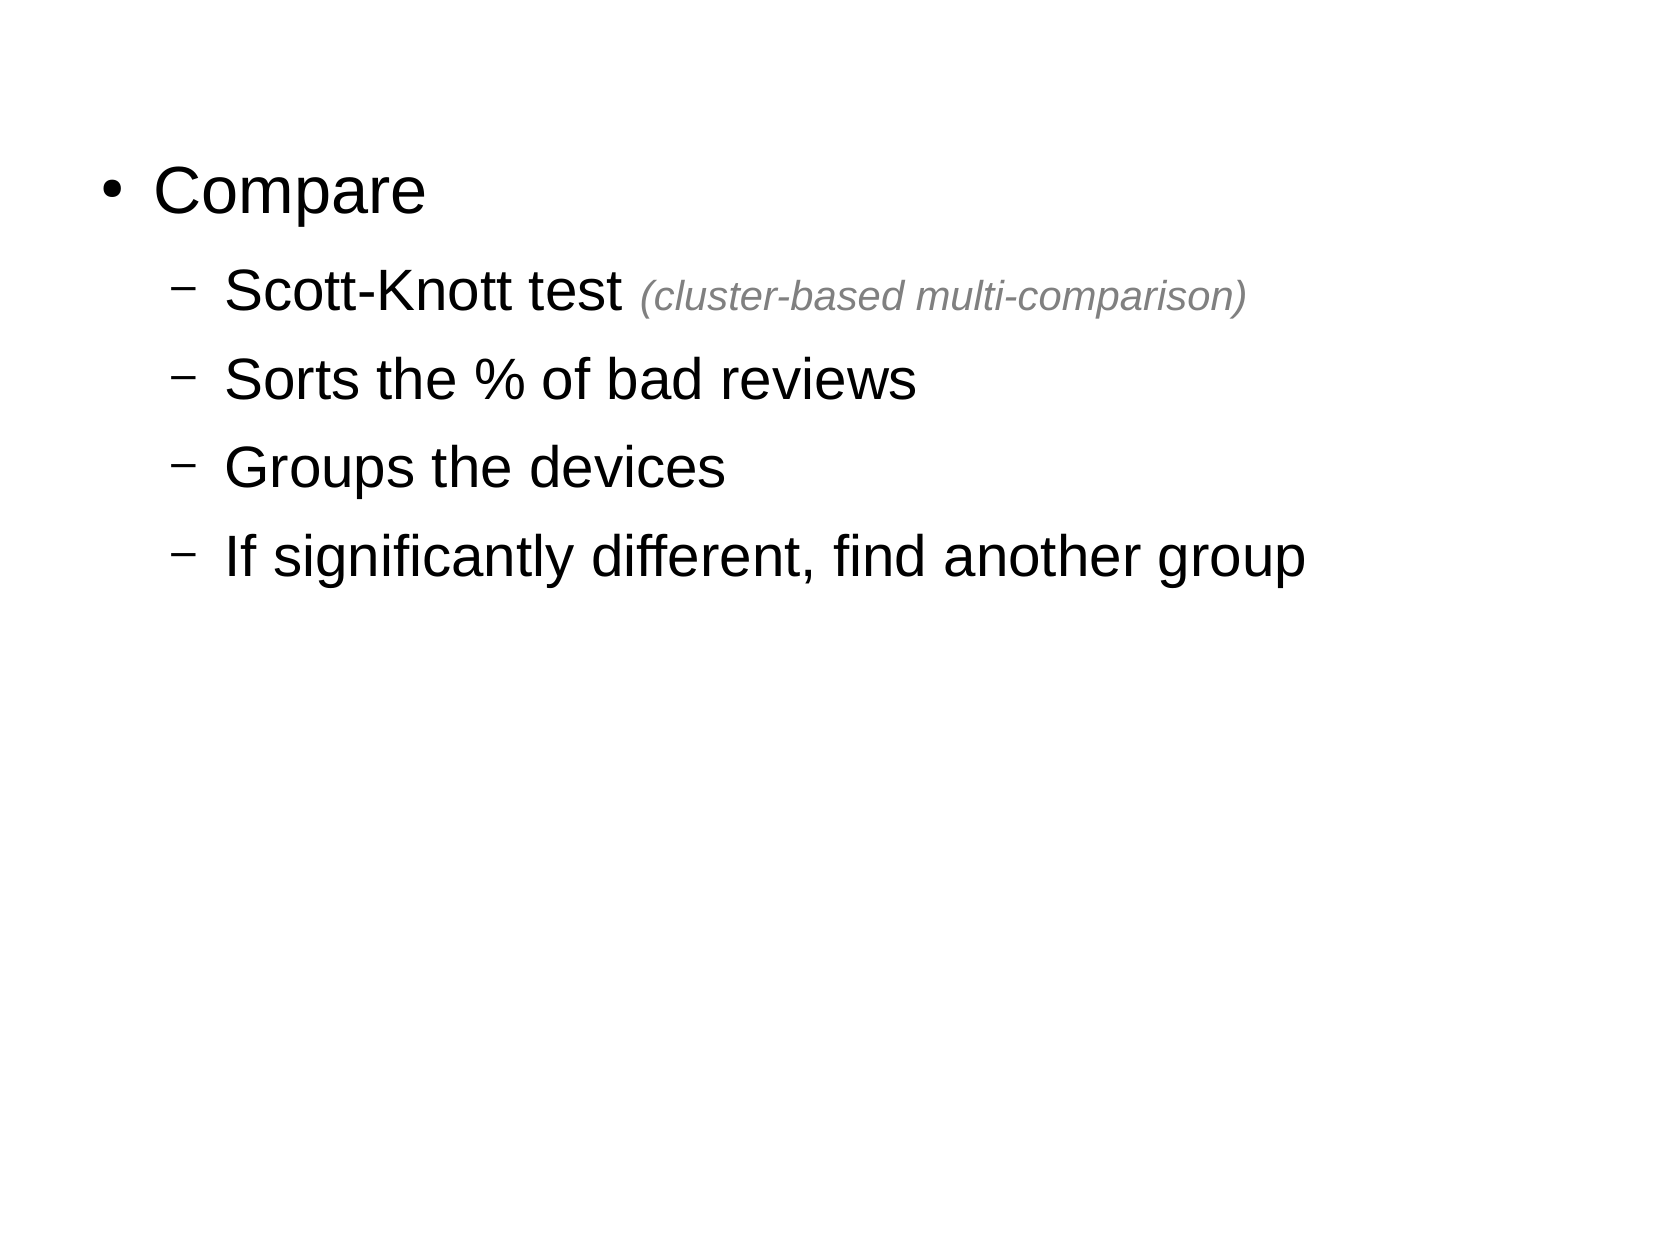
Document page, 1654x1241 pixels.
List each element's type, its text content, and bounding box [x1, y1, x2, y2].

list Compare Scott-Knott test (cluster-based multi-comparison) Sorts the % of bad reviews Groups the devices If significantly different, find another group [82, 153, 1571, 1099]
